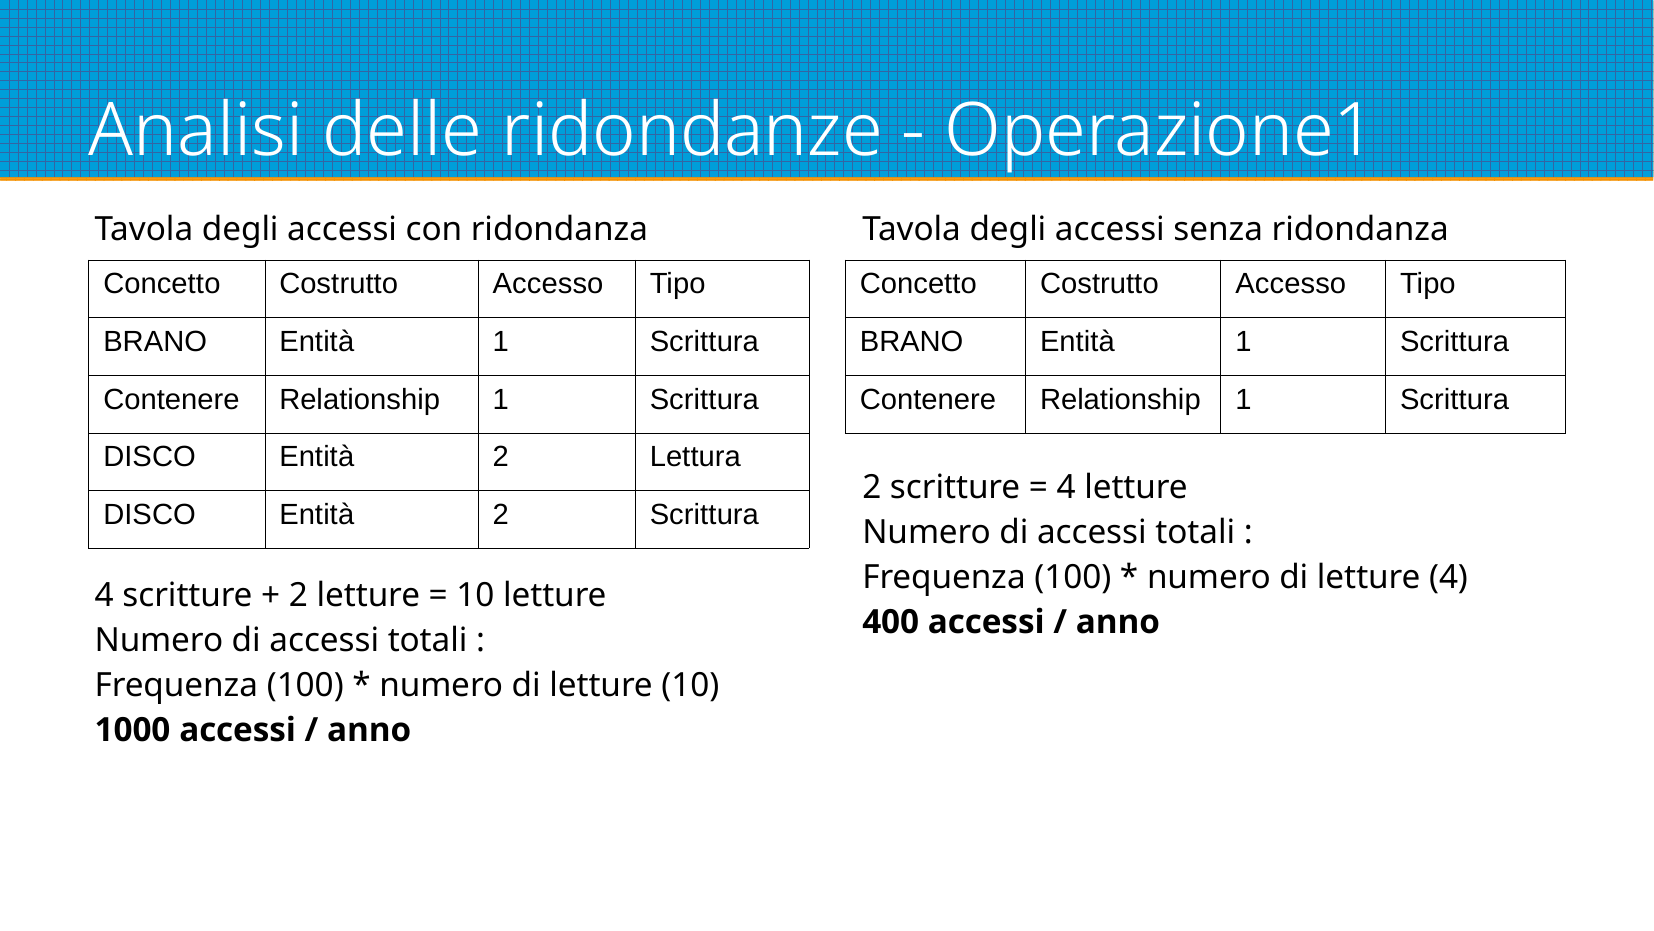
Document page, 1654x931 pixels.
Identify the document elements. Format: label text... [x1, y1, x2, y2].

table_cell 1 [479, 376, 635, 433]
table_cell 2 [479, 434, 635, 490]
table_header Costrutto [266, 261, 478, 317]
table_cell Relationship [266, 376, 478, 433]
table_header Tipo [1386, 261, 1565, 317]
text_box 2 scritture = 4 letture Numero di accessi totali : Frequenza (100) * numero di letture (4) 400 accessi / anno [856, 456, 1565, 650]
table_cell 1 [479, 318, 635, 375]
table_header Accesso [479, 261, 635, 317]
table_cell Scrittura [636, 491, 809, 548]
table_cell Entità [1026, 318, 1220, 375]
table_cell BRANO [89, 318, 265, 375]
table_cell Lettura [636, 434, 809, 490]
table_header Costrutto [1026, 261, 1220, 317]
table_cell 1 [1221, 376, 1385, 433]
table_cell Entità [266, 491, 478, 548]
text_box Tavola degli accessi con ridondanza [88, 198, 798, 257]
table_cell DISCO [89, 434, 265, 490]
table_cell DISCO [89, 491, 265, 548]
text_box Tavola degli accessi senza ridondanza [856, 198, 1565, 257]
table_header Concetto [89, 261, 265, 317]
table_cell Relationship [1026, 376, 1220, 433]
table_cell 2 [479, 491, 635, 548]
table_cell Scrittura [1386, 376, 1565, 433]
table_cell Entità [266, 318, 478, 375]
table_cell BRANO [846, 318, 1025, 375]
table_cell Entità [266, 434, 478, 490]
table_header Tipo [636, 261, 809, 317]
table_header Accesso [1221, 261, 1385, 317]
table_cell Contenere [846, 376, 1025, 433]
table_header Concetto [846, 261, 1025, 317]
table_cell 1 [1221, 318, 1385, 375]
table_cell Scrittura [636, 376, 809, 433]
table_cell Scrittura [1386, 318, 1565, 375]
text_box 4 scritture + 2 letture = 10 letture Numero di accessi totali : Frequenza (100) * numero di letture (10) 1000 accessi / anno [88, 561, 798, 761]
table_cell Contenere [89, 376, 265, 433]
table_cell Scrittura [636, 318, 809, 375]
title Analisi delle ridondanze - Operazione1 [88, 14, 1565, 178]
